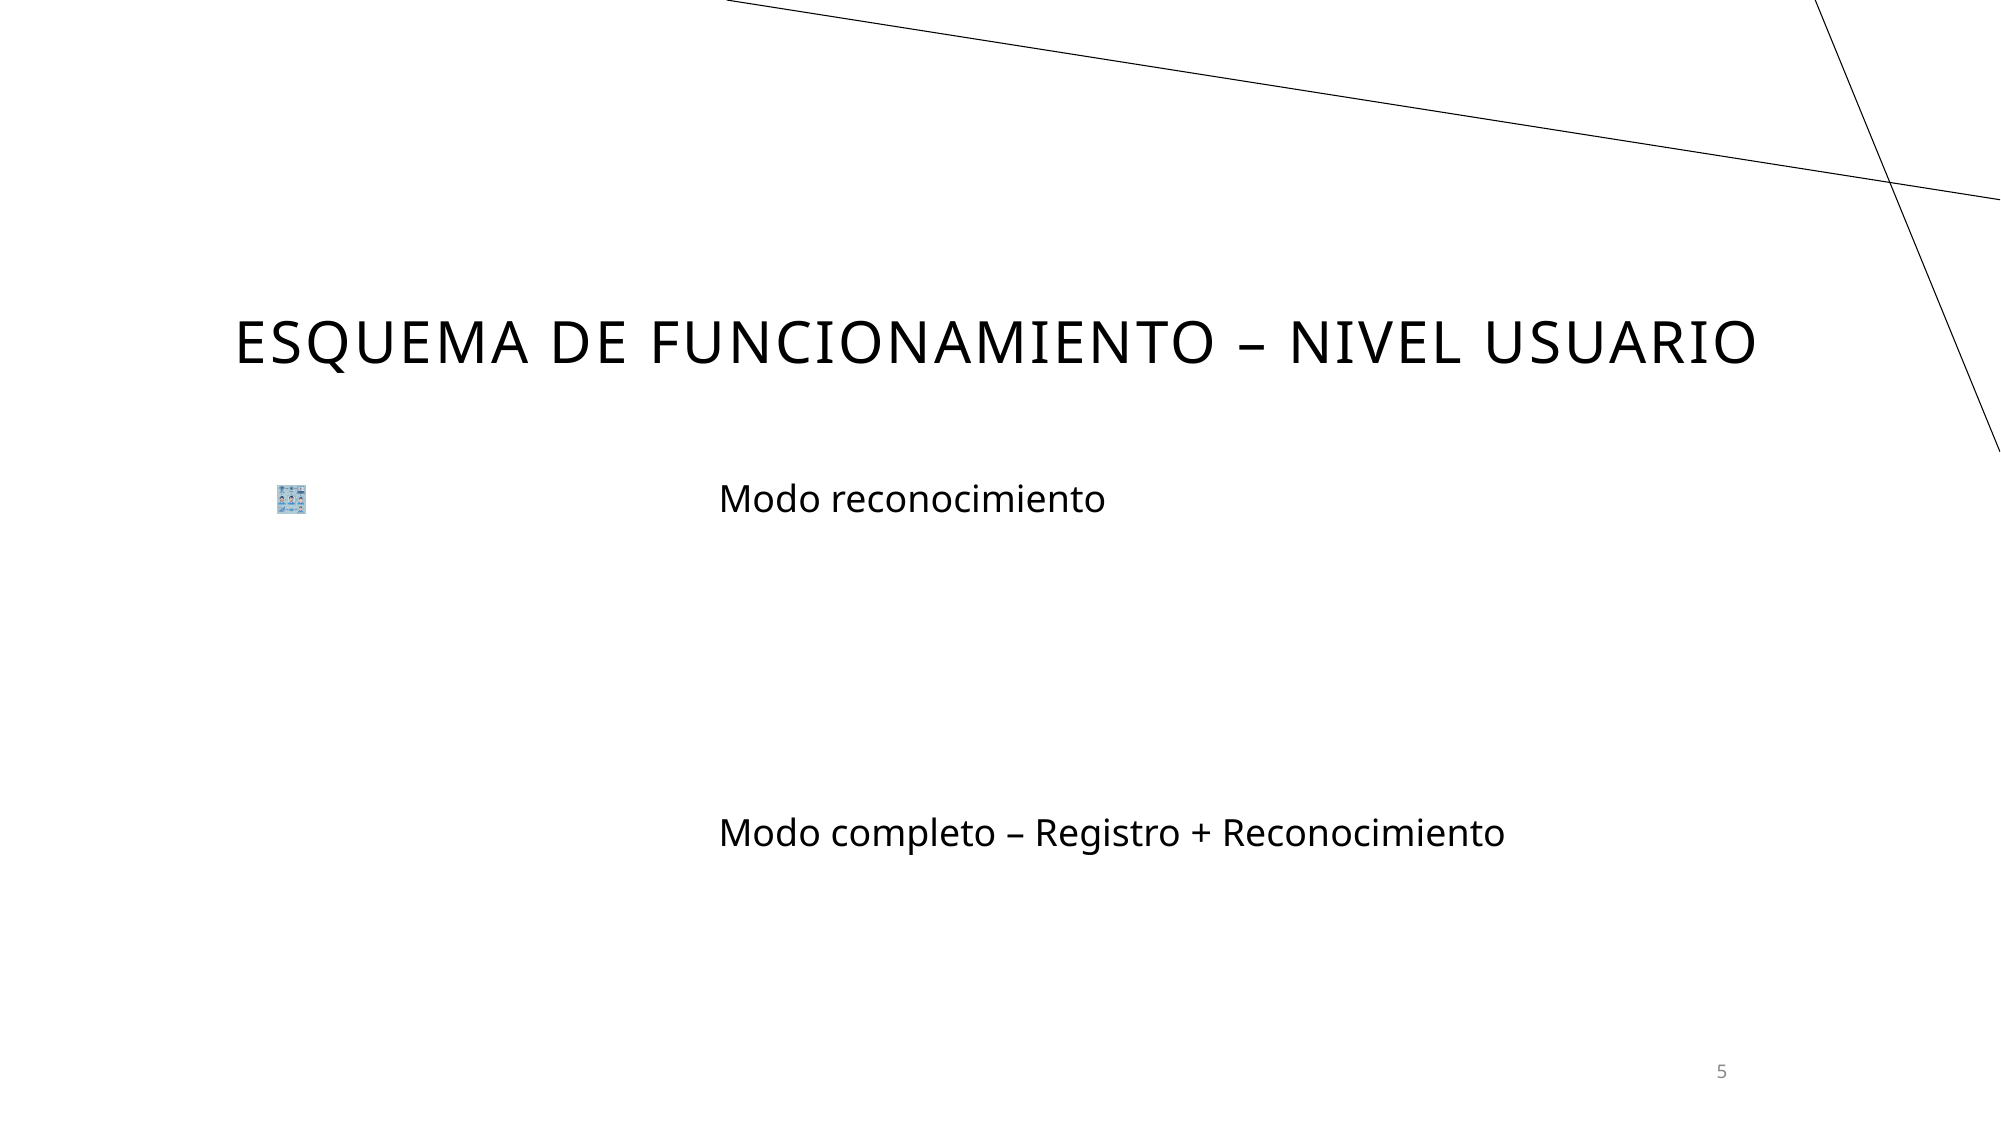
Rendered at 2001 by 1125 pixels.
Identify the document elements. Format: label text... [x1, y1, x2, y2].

title Esquema de funcionamiento – NIvel usuario [108, 120, 1751, 208]
text_box Modo reconocimiento [703, 467, 1124, 529]
slide_number 5 [1701, 1042, 1864, 1103]
picture [49, 368, 645, 964]
text_box Modo completo – Registro + Reconocimiento [703, 801, 1529, 863]
